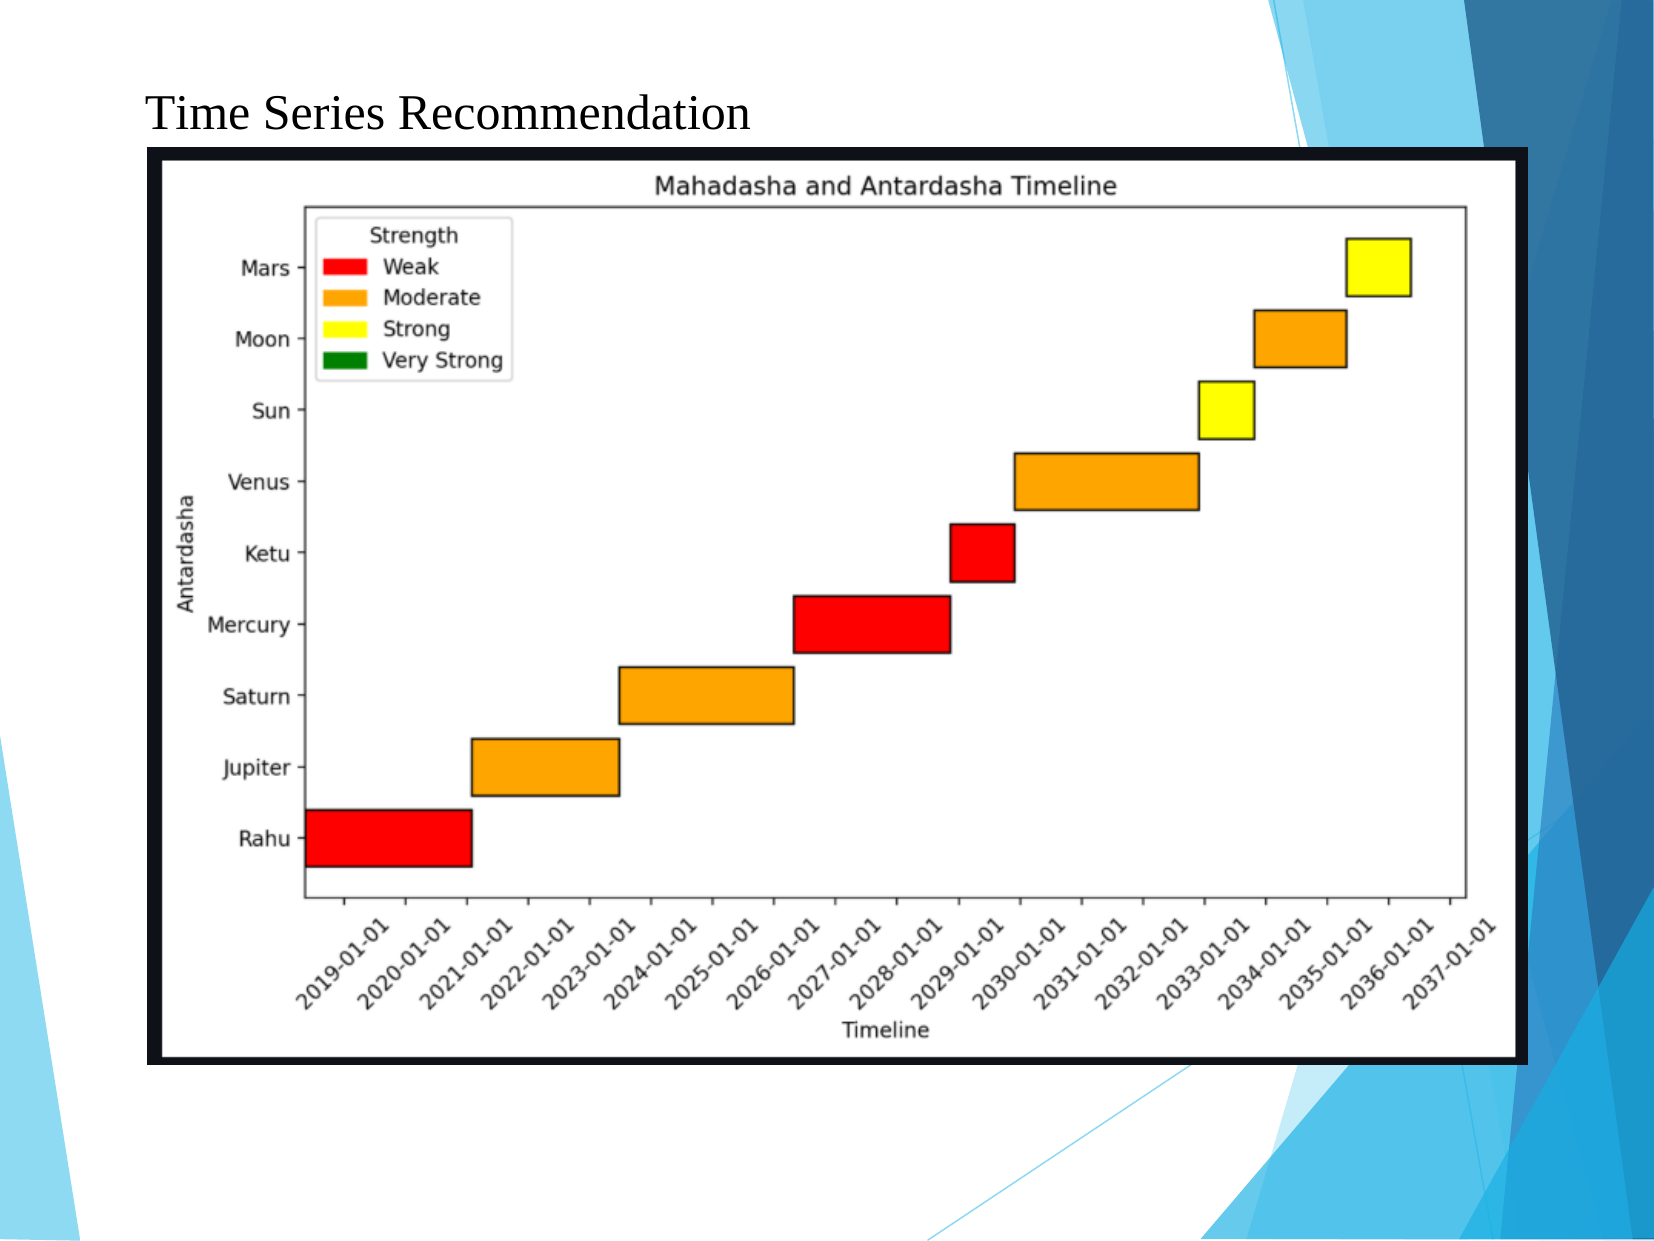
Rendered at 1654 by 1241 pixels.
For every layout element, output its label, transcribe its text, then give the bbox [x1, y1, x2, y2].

text_box Time Series Recommendation [130, 71, 827, 207]
picture [147, 147, 1528, 1065]
